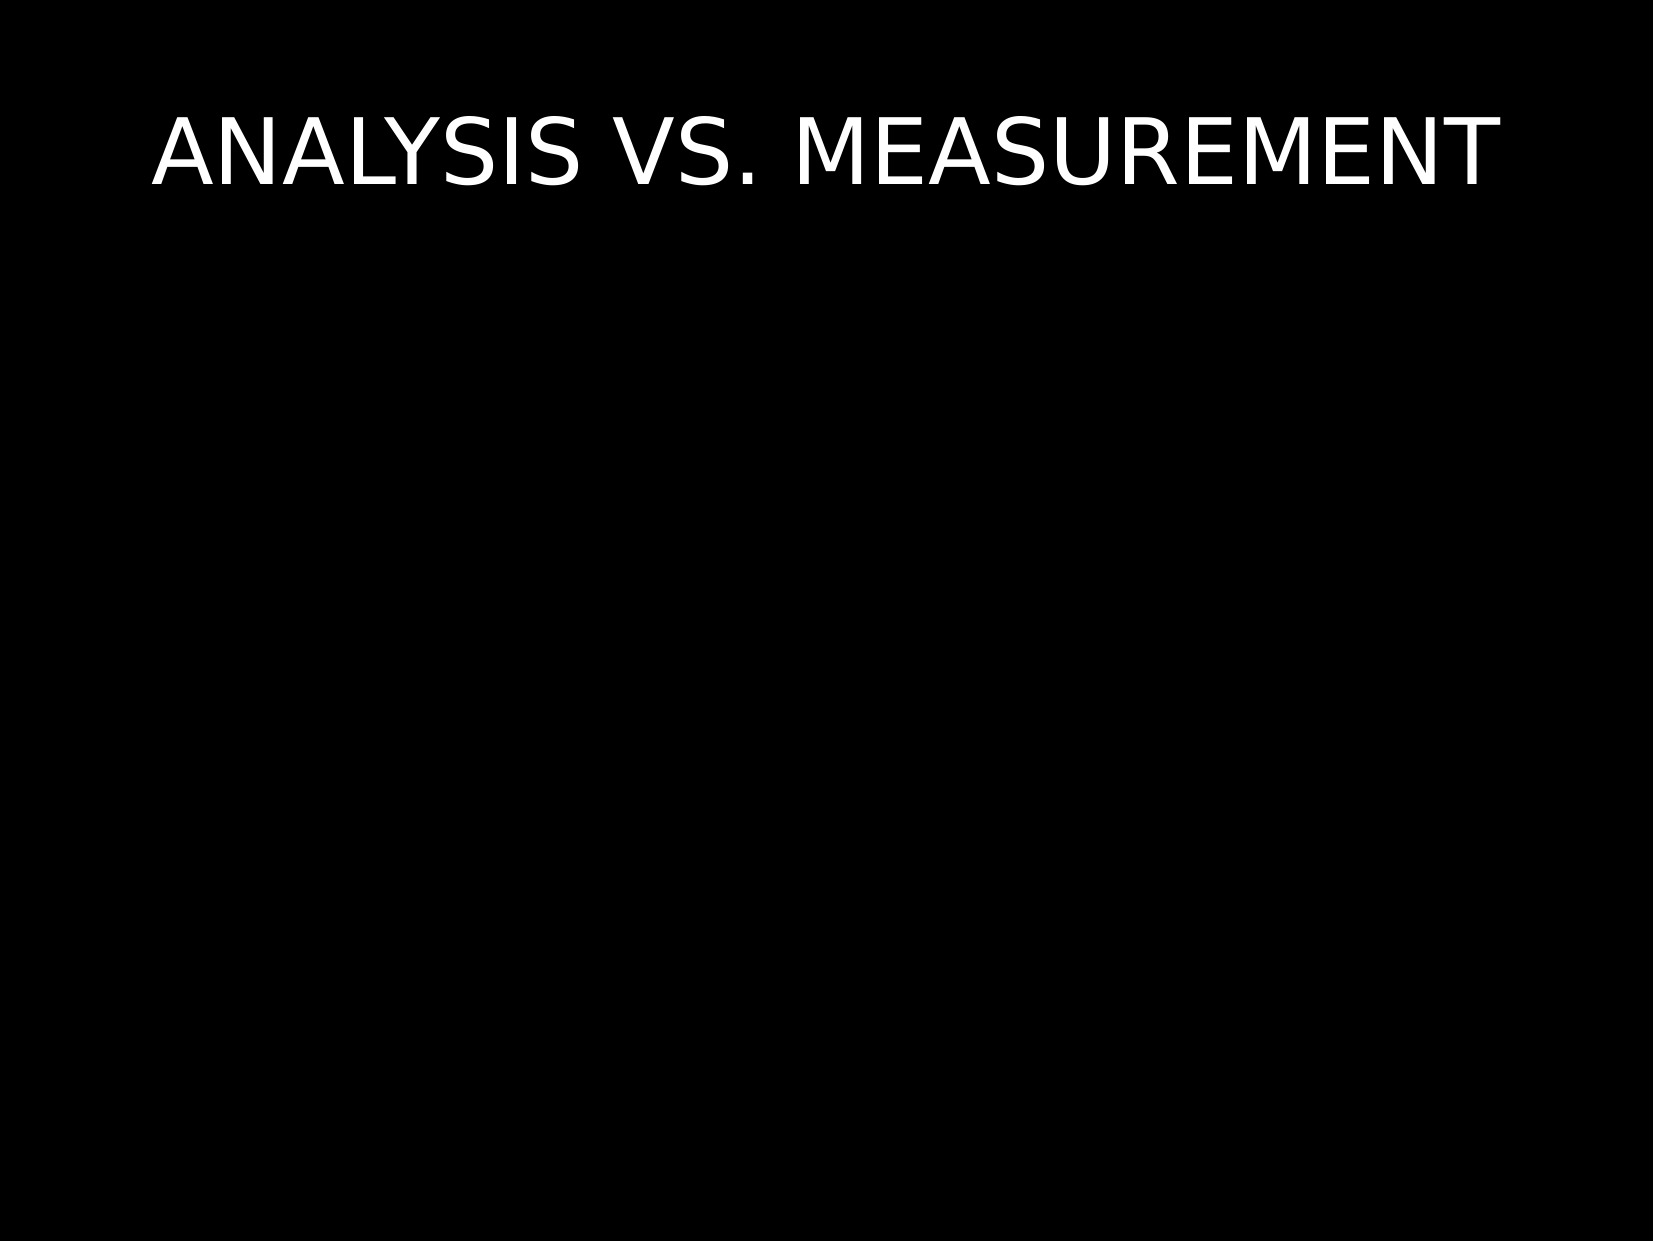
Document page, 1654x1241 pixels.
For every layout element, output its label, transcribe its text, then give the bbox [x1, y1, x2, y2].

title ANALYSIS VS. MEASUREMENT [82, 56, 1571, 250]
